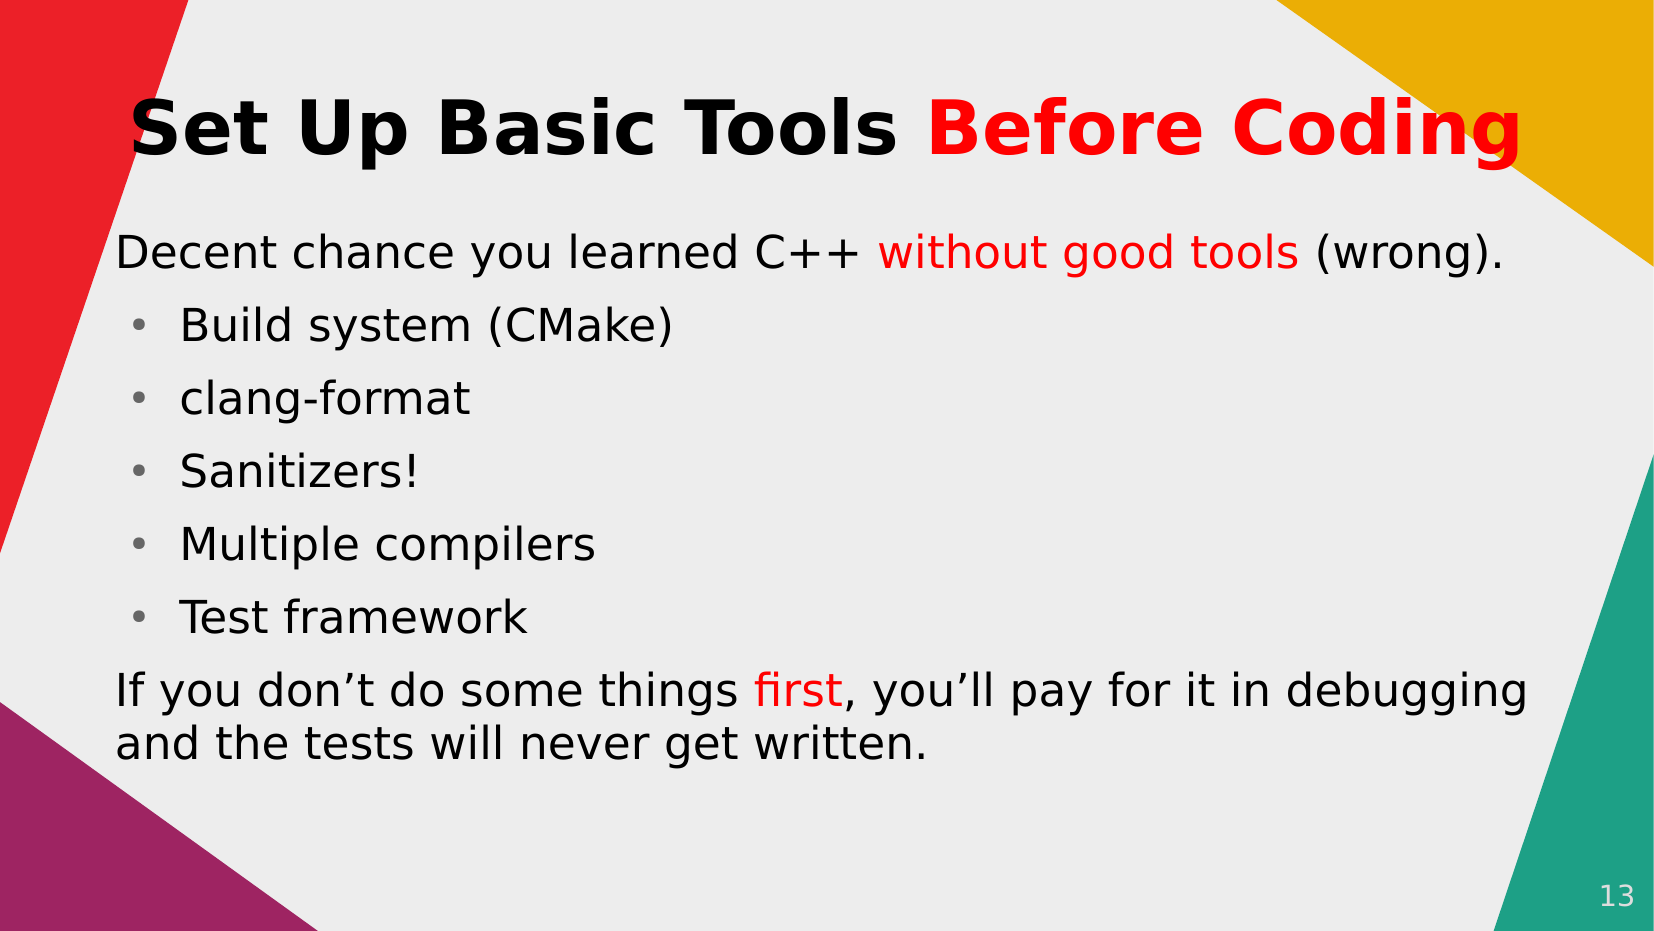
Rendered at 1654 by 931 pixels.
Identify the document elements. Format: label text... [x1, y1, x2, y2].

list Decent chance you learned C++ without good tools (wrong). Build system (CMake) clang-format Sanitizers! Multiple compilers Test framework If you don’t do some things first, you’ll pay for it in debugging and the tests will never get written. [114, 226, 1539, 775]
title Set Up Basic Tools Before Coding [114, 54, 1539, 203]
